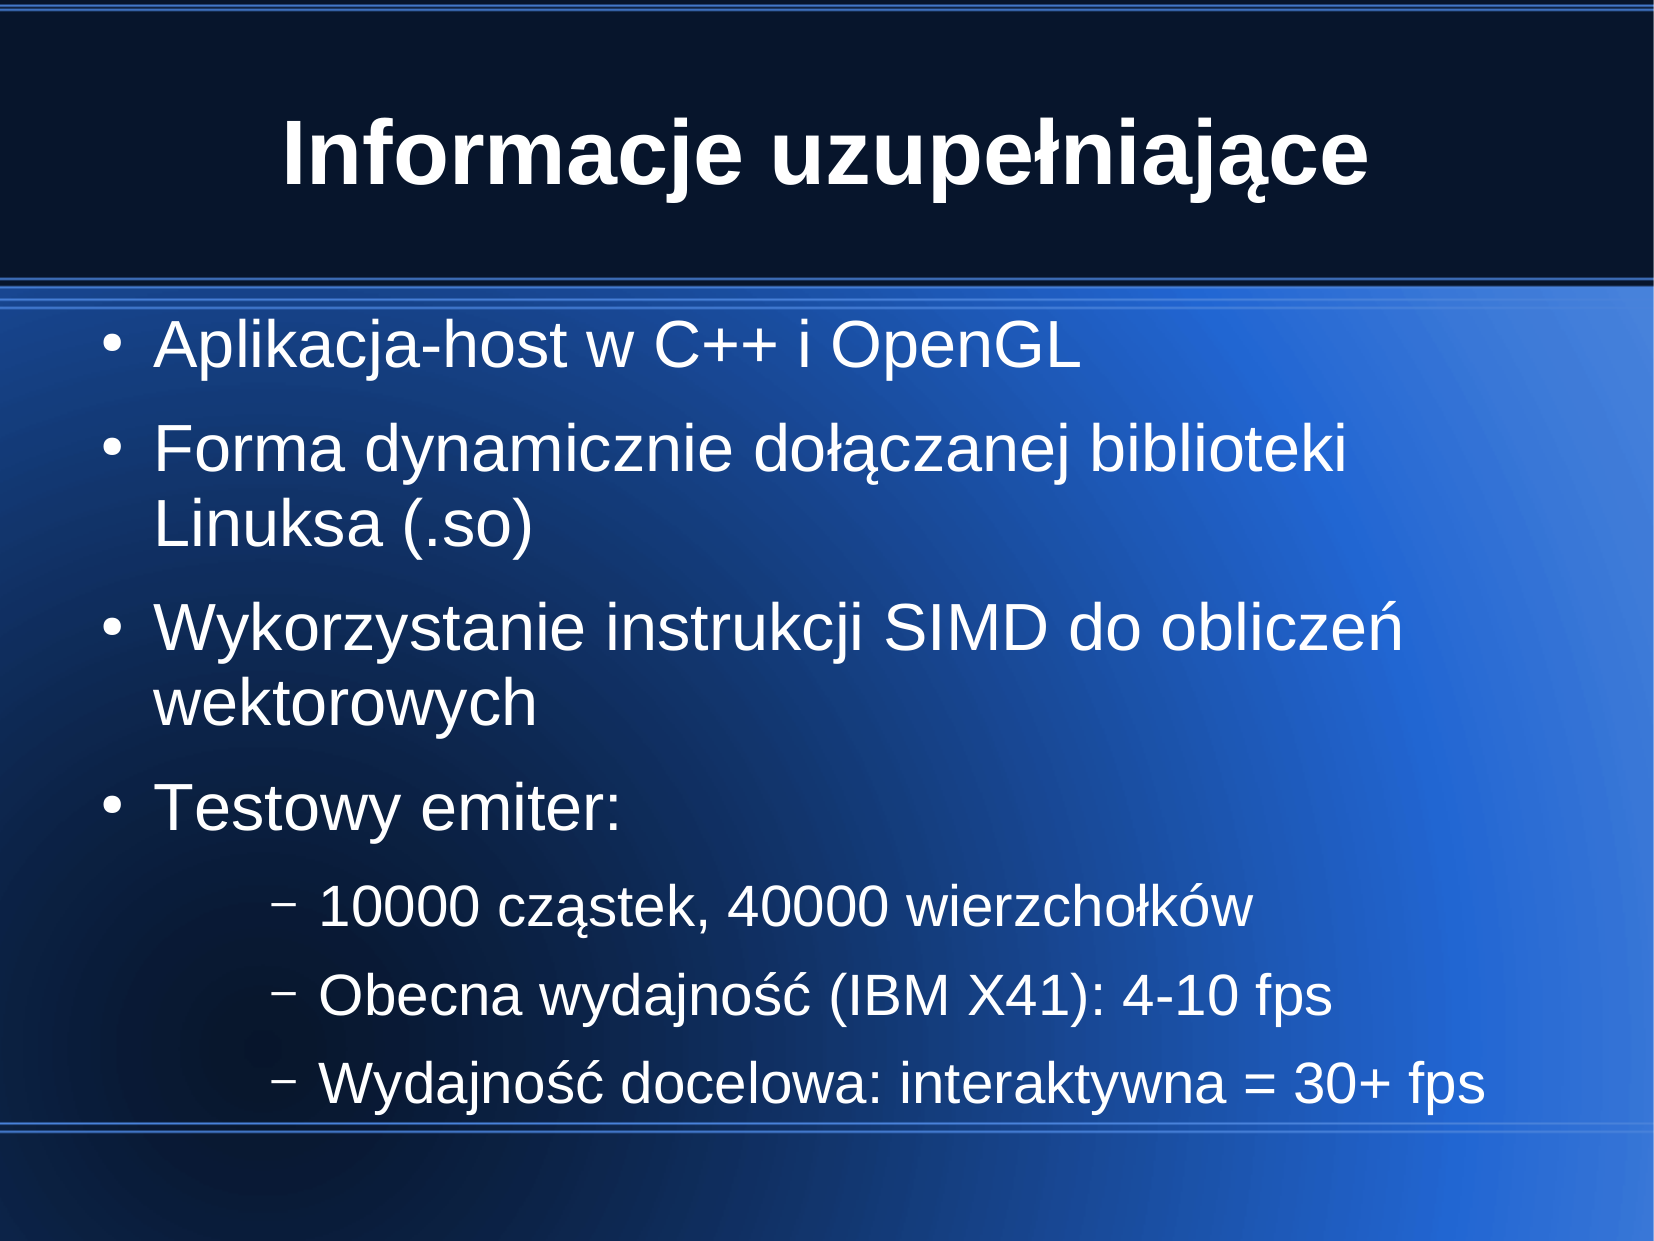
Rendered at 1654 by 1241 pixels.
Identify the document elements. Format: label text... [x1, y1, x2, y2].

picture [0, 0, 1654, 1241]
list Aplikacja-host w C++ i OpenGL Forma dynamicznie dołączanej biblioteki Linuksa (.so) Wykorzystanie instrukcji SIMD do obliczeń wektorowych Testowy emiter: 10000 cząstek, 40000 wierzchołków Obecna wydajność (IBM X41): 4-10 fps Wydajność docelowa: interaktywna = 30+ fps [82, 307, 1571, 1126]
title Informacje uzupełniające [82, 49, 1571, 257]
